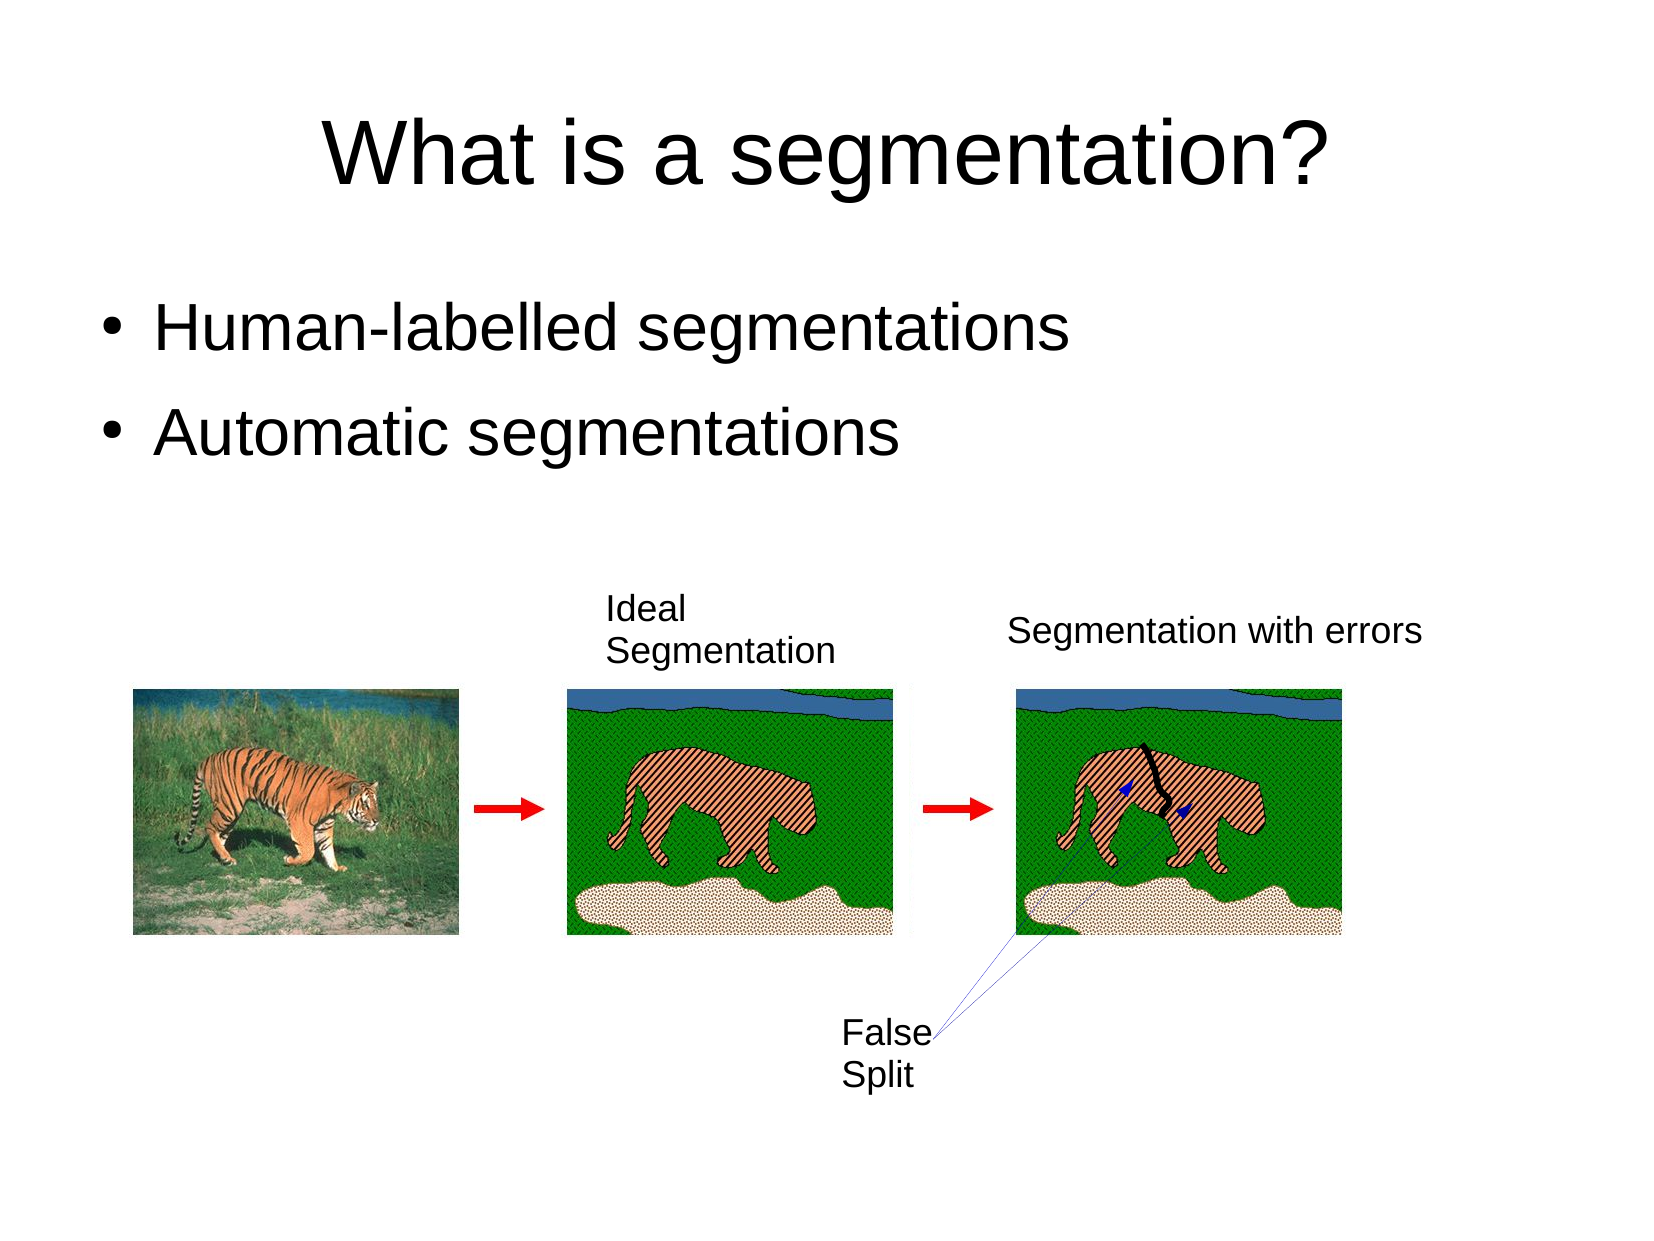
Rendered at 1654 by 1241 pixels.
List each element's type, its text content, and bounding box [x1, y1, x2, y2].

text_box False Split [826, 1003, 993, 1103]
title What is a segmentation? [82, 49, 1571, 257]
picture [87, 673, 1441, 1004]
text_box Segmentation with errors [992, 602, 1501, 686]
list Human-labelled segmentations Automatic segmentations [82, 290, 1571, 1010]
text_box Ideal Segmentation [590, 579, 910, 721]
